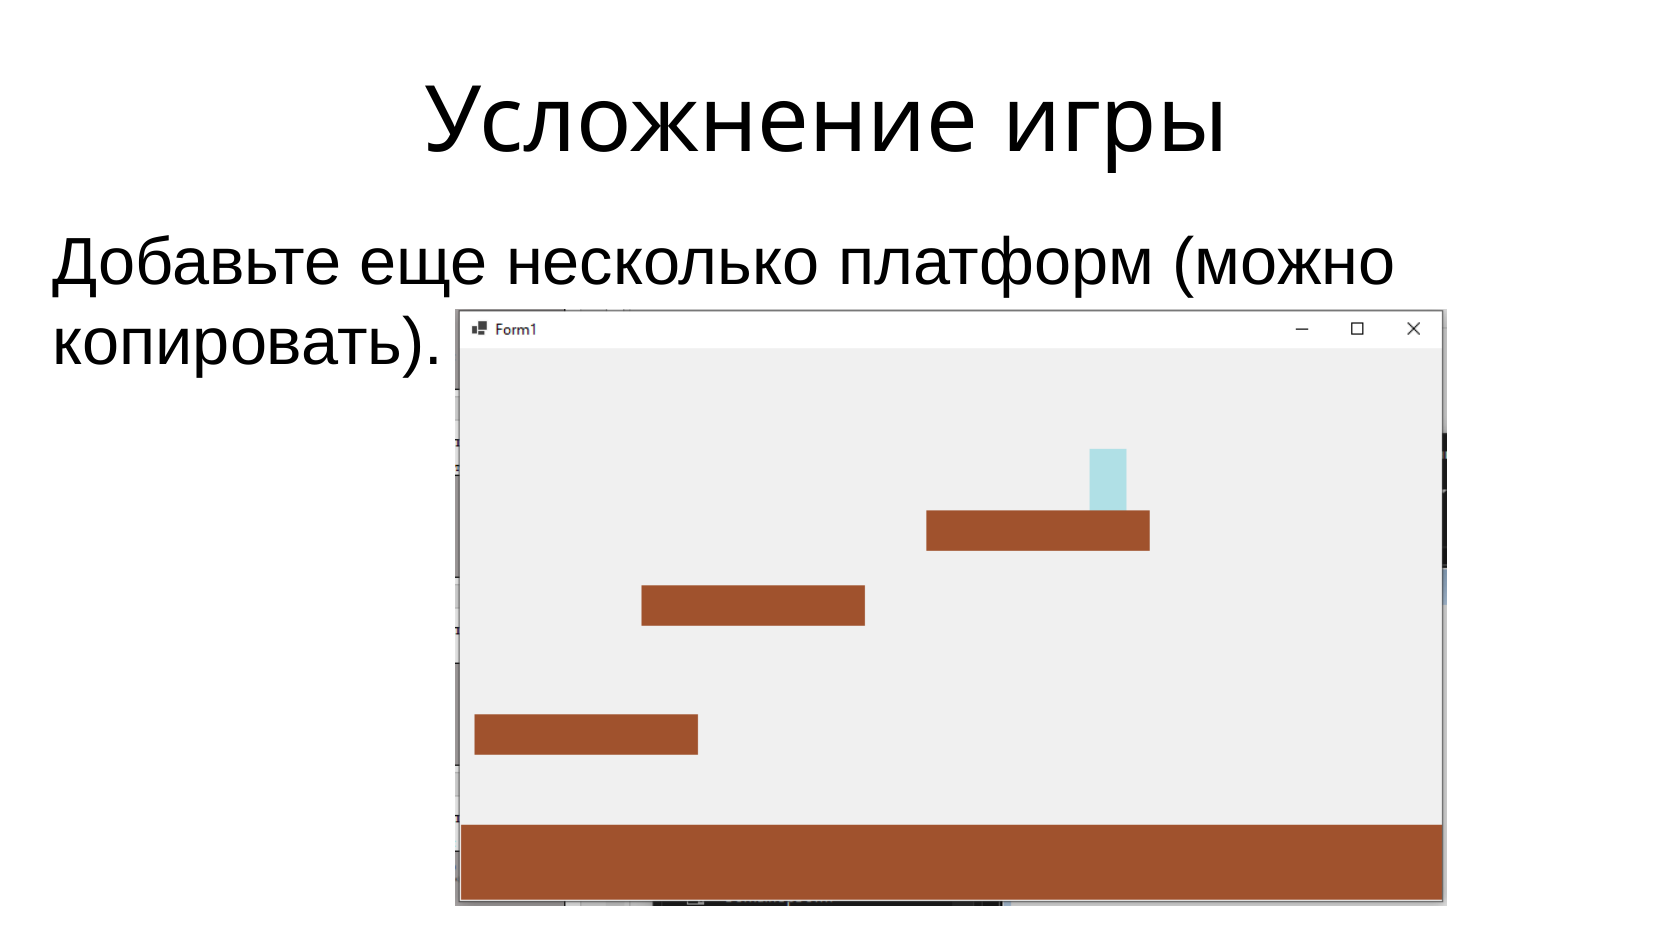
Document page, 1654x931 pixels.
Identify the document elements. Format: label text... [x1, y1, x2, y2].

title Усложнение игры [82, 37, 1571, 193]
picture [455, 309, 1447, 907]
list Добавьте еще несколько платформ (можно копировать). [52, 217, 1644, 758]
